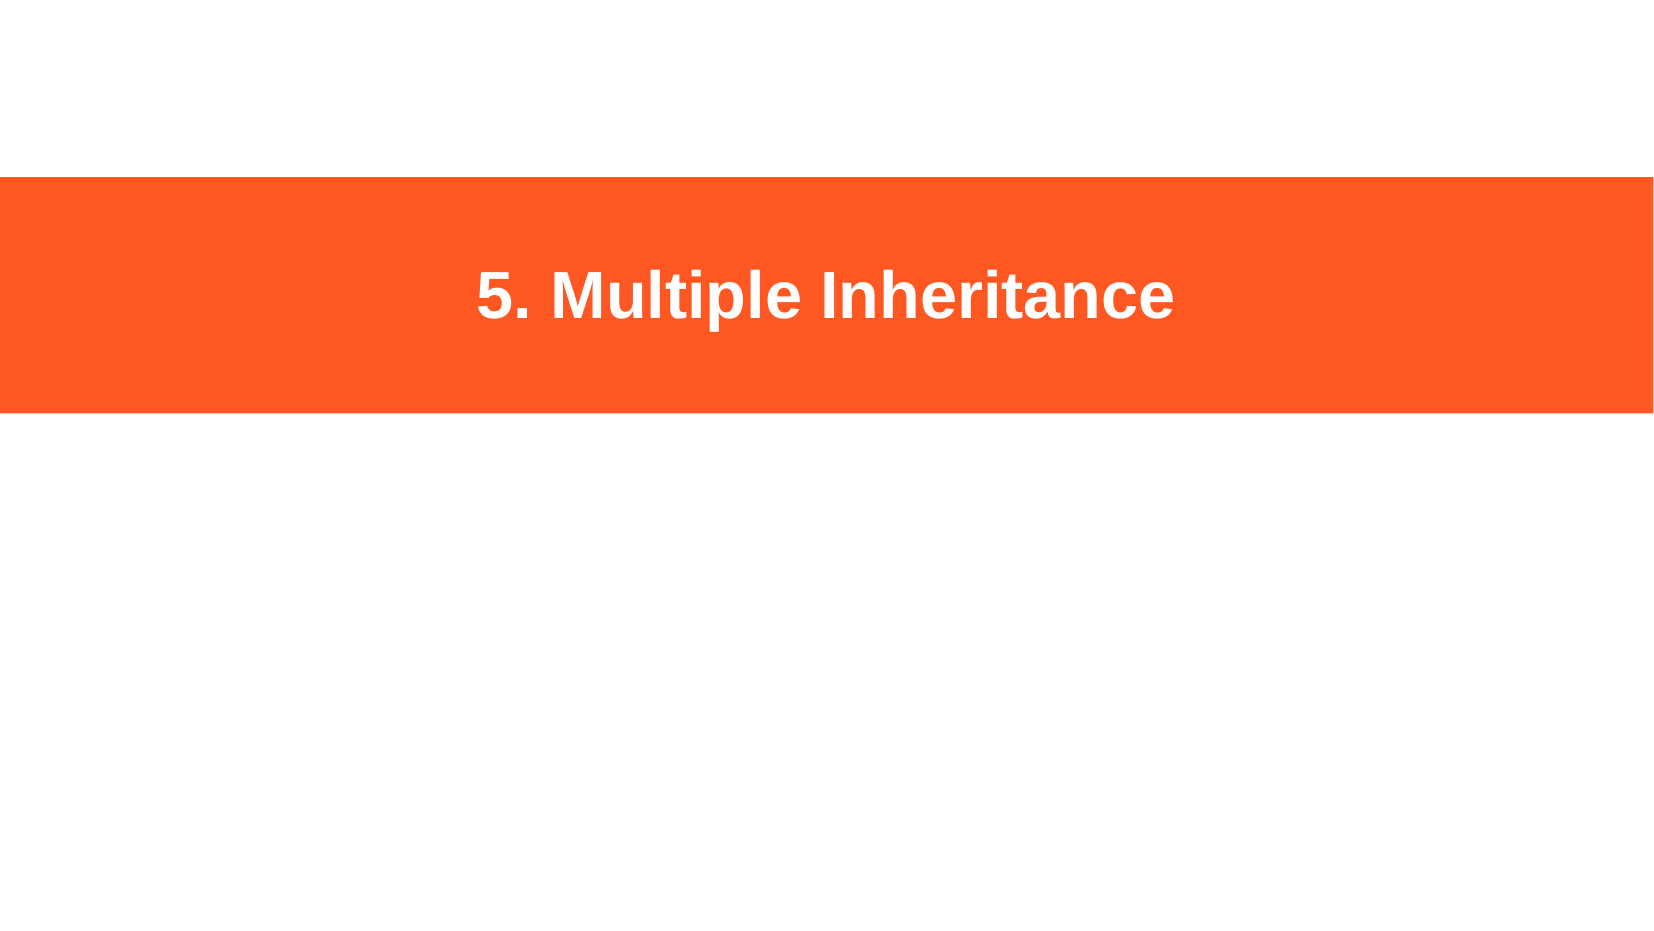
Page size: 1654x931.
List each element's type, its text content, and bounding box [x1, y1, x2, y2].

title 5. Multiple Inheritance [0, 177, 1654, 414]
